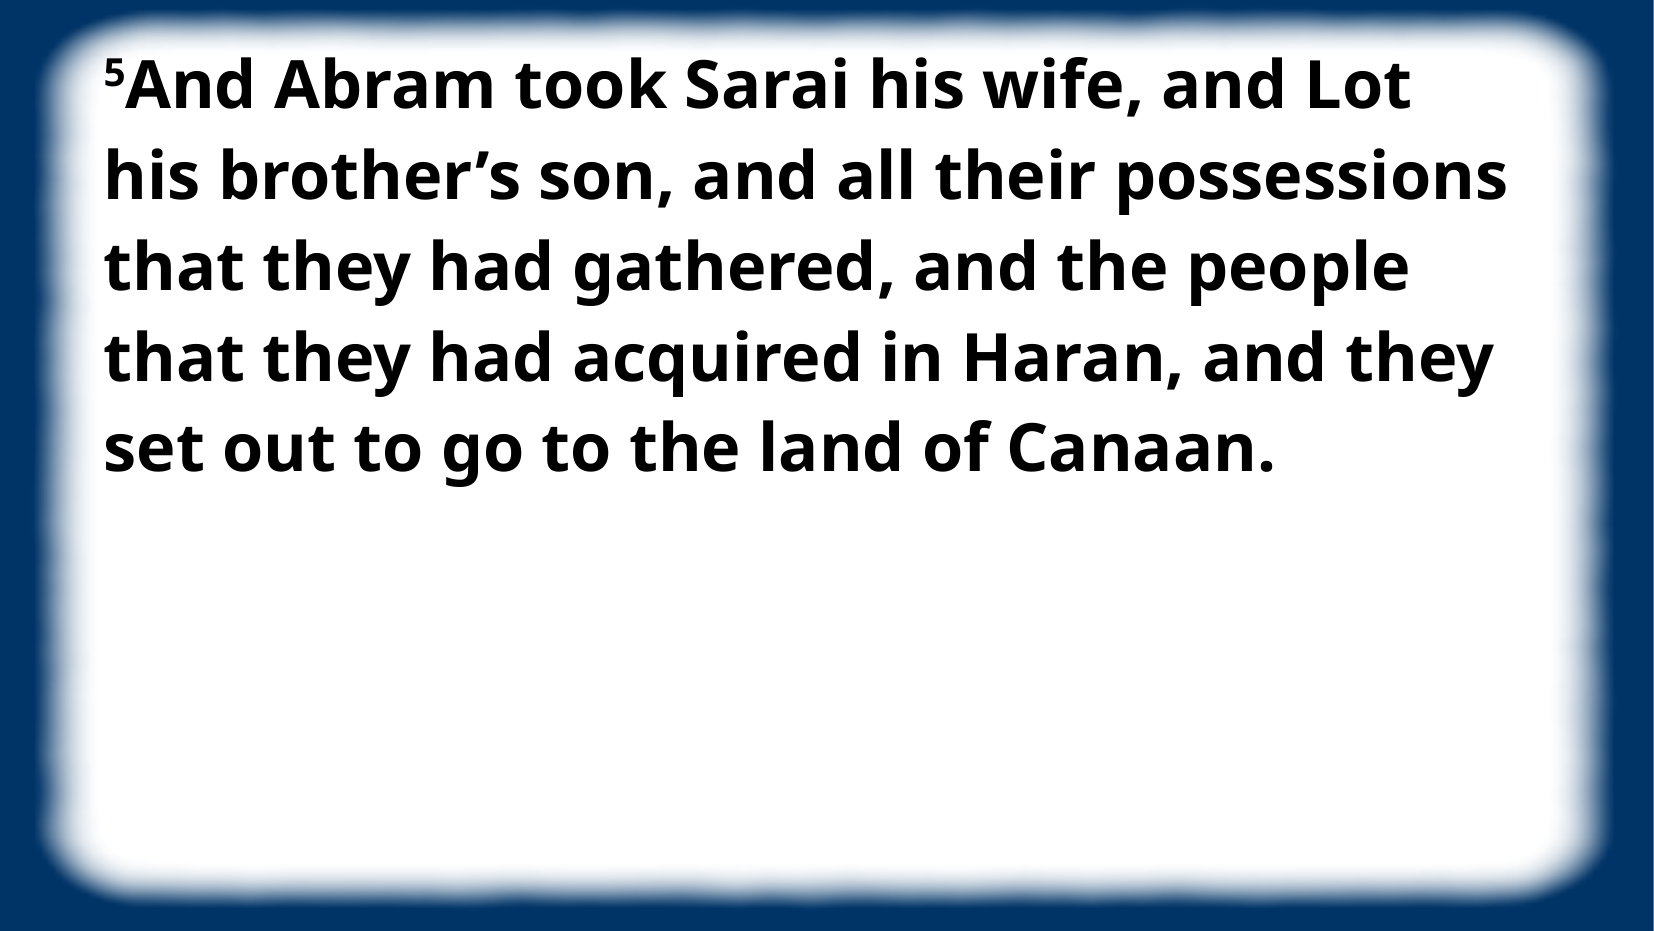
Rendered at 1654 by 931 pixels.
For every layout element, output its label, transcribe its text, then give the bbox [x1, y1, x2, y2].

picture [0, 0, 1654, 931]
text_box 5And Abram took Sarai his wife, and Lot his brother’s son, and all their possessions that they had gathered, and the people that they had acquired in Haran, and they set out to go to the land of Canaan. [88, 30, 1529, 489]
